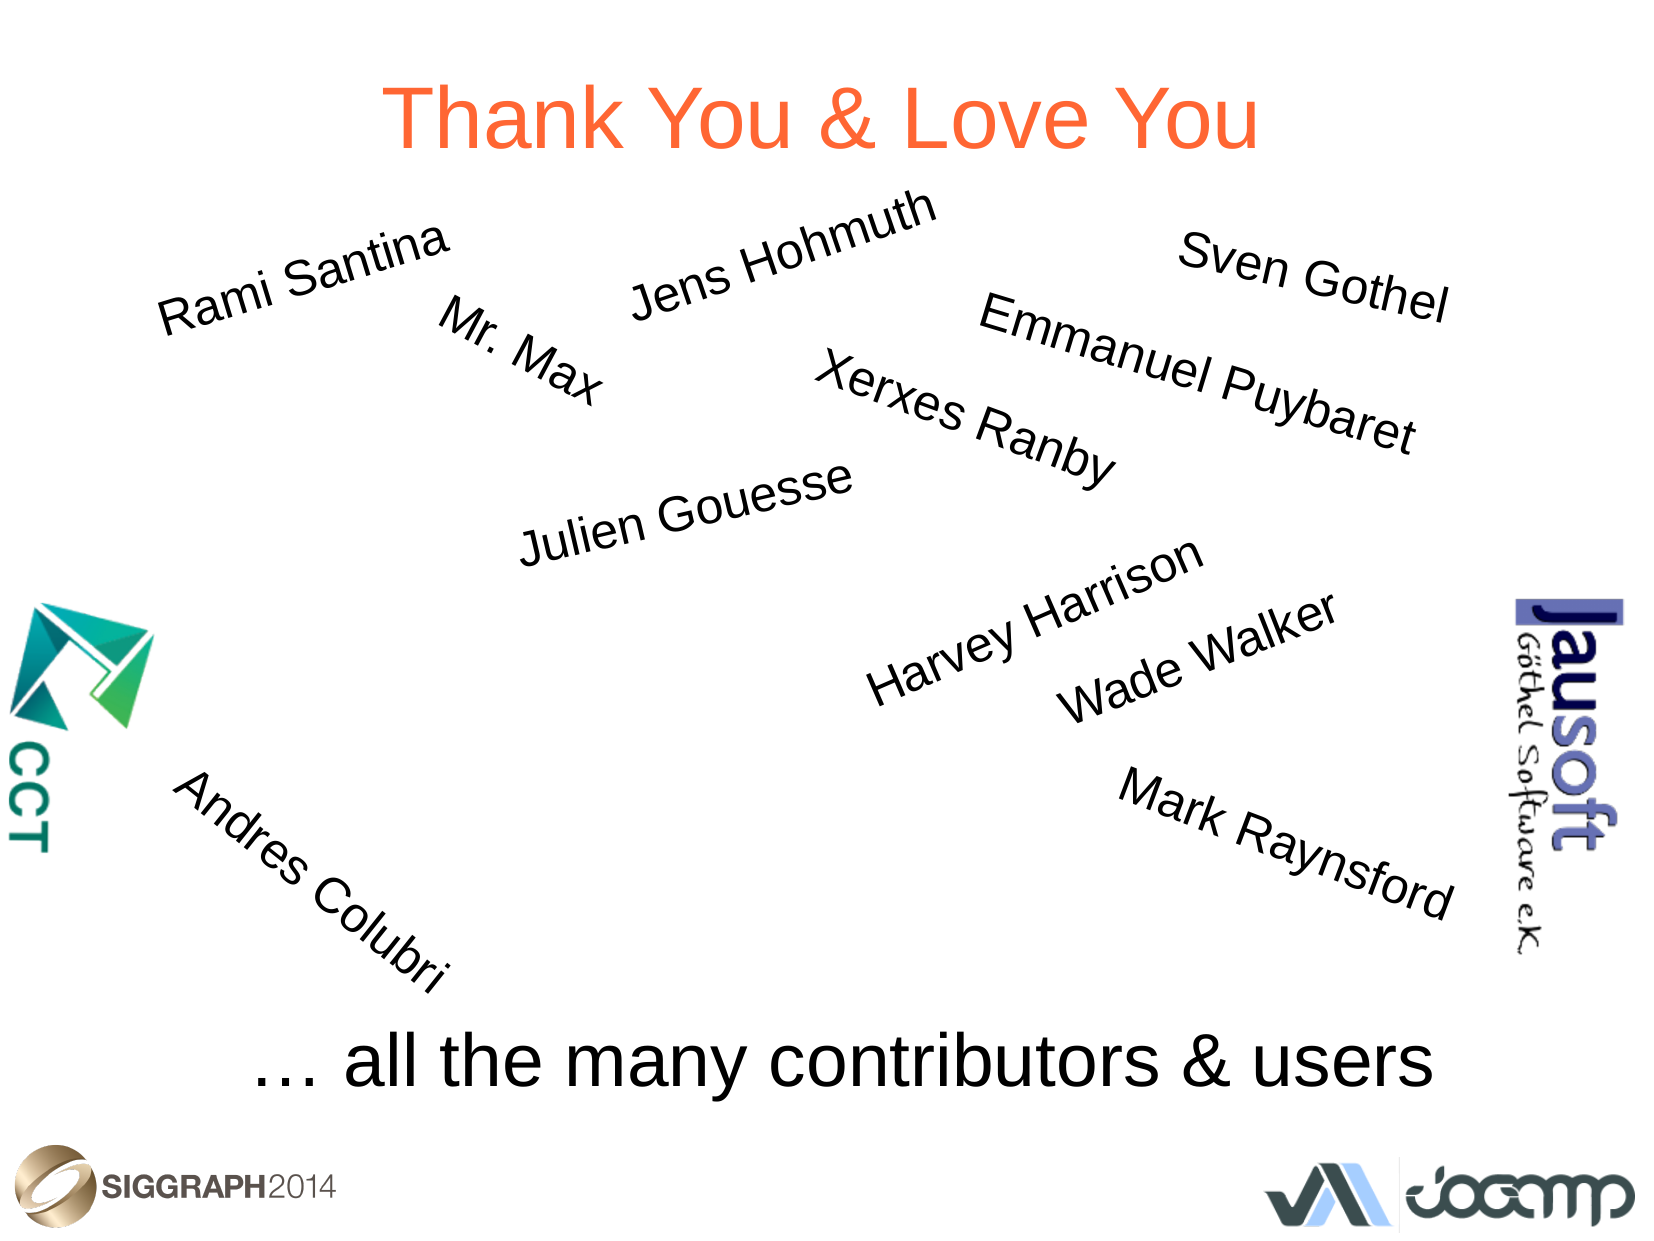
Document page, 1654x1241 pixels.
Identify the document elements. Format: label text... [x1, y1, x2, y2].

text_box Wade Walker [1035, 541, 1424, 751]
text_box … all the many contributors & users [206, 1011, 1452, 1111]
text_box Andres Colubri [154, 740, 476, 1021]
text_box Jens Hohmuth [603, 163, 961, 346]
picture [7, 1133, 343, 1239]
title Thank You & Love You [68, 56, 1576, 181]
picture [1262, 1157, 1635, 1233]
text_box Mark Raynsford [1095, 743, 1478, 946]
picture [8, 602, 155, 854]
text_box Julien Gouesse [495, 435, 876, 590]
text_box Emmanuel Puybaret [956, 270, 1441, 478]
picture [1508, 596, 1629, 963]
text_box Sven Gothel [1157, 209, 1471, 346]
text_box Rami Santina [135, 195, 472, 360]
text_box Harvey Harrison [825, 510, 1228, 739]
text_box Xerxes Ranby [776, 318, 1141, 511]
text_box Mr. Max [413, 270, 630, 431]
